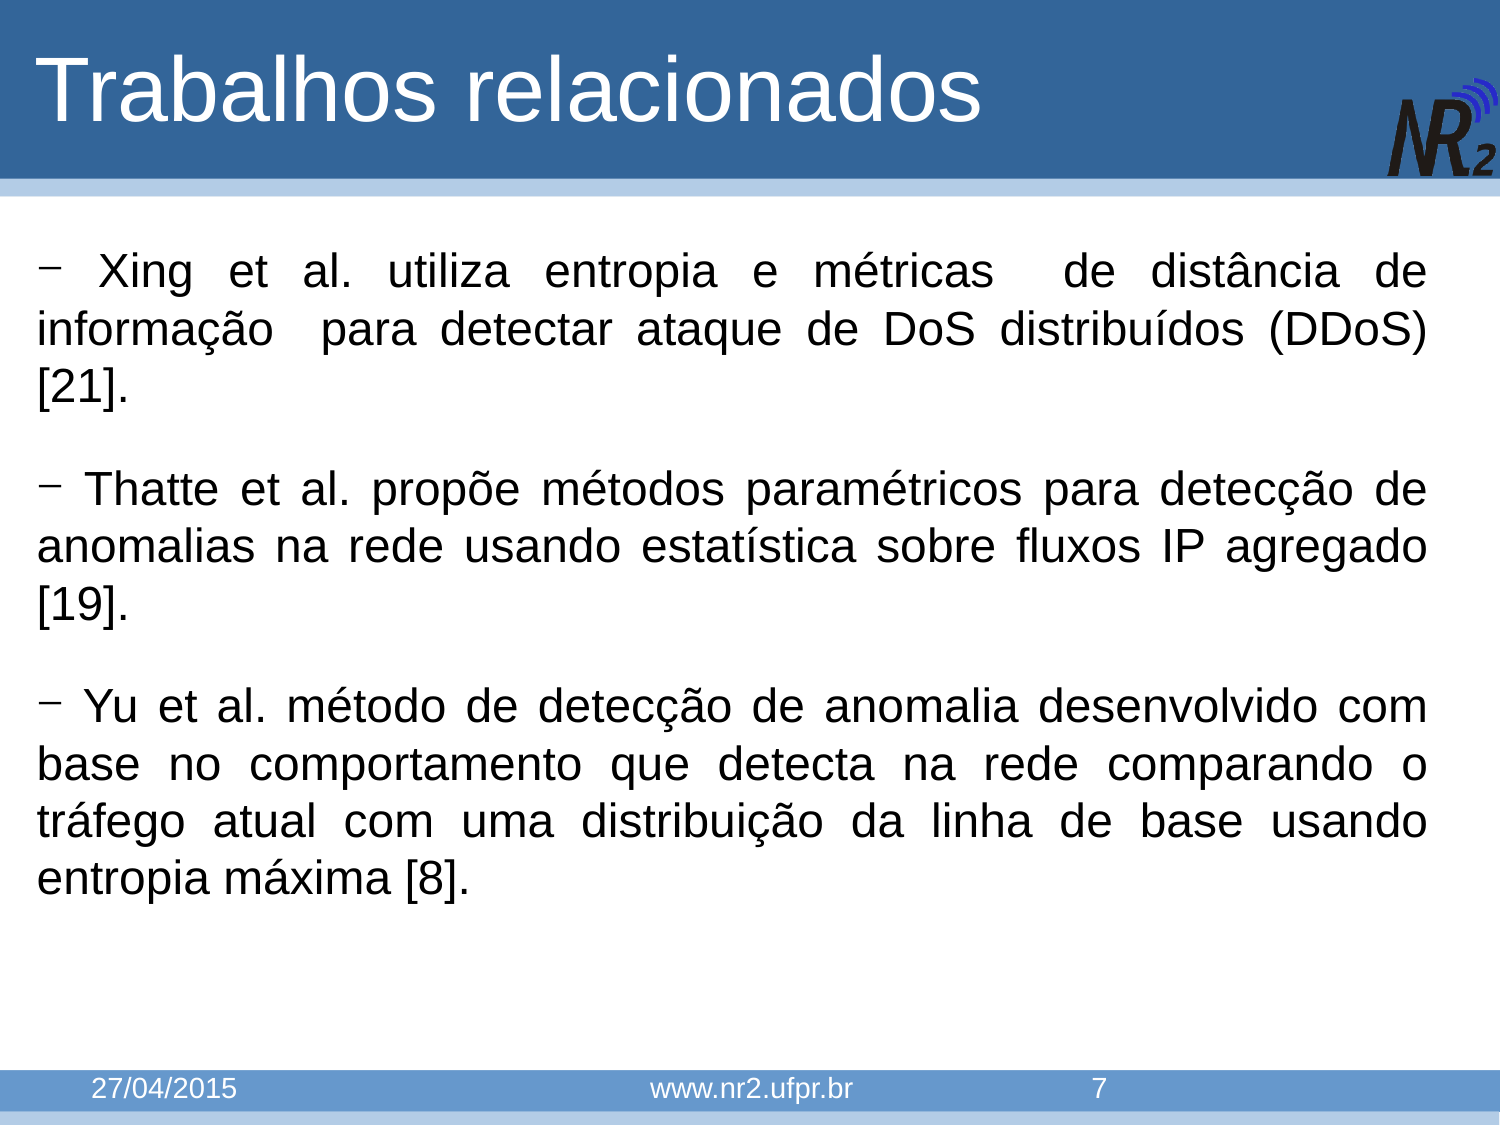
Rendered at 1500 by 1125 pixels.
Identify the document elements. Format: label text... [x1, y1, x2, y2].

text_box <número> [1076, 1061, 1427, 1114]
text_box 27/04/2015 [76, 1061, 427, 1109]
text_box Trabalhos relacionados [19, 45, 1380, 171]
text_box www.nr2.ufpr.br [513, 1061, 990, 1114]
picture [1387, 78, 1498, 176]
text_box Xing et al. utiliza entropia e métricas de distância de informação para detectar ataque de DoS distribuídos (DDoS) [21]. Thatte et al. propõe métodos paramétricos para detecção de anomalias na rede usando estatística sobre fluxos IP agregado [19]. Yu et al. método de detecção de anomalia desenvolvido com base no comportamento que detecta na rede comparando o tráfego atual com uma distribuição da linha de base usando entropia máxima [8]. [21, 232, 1446, 997]
